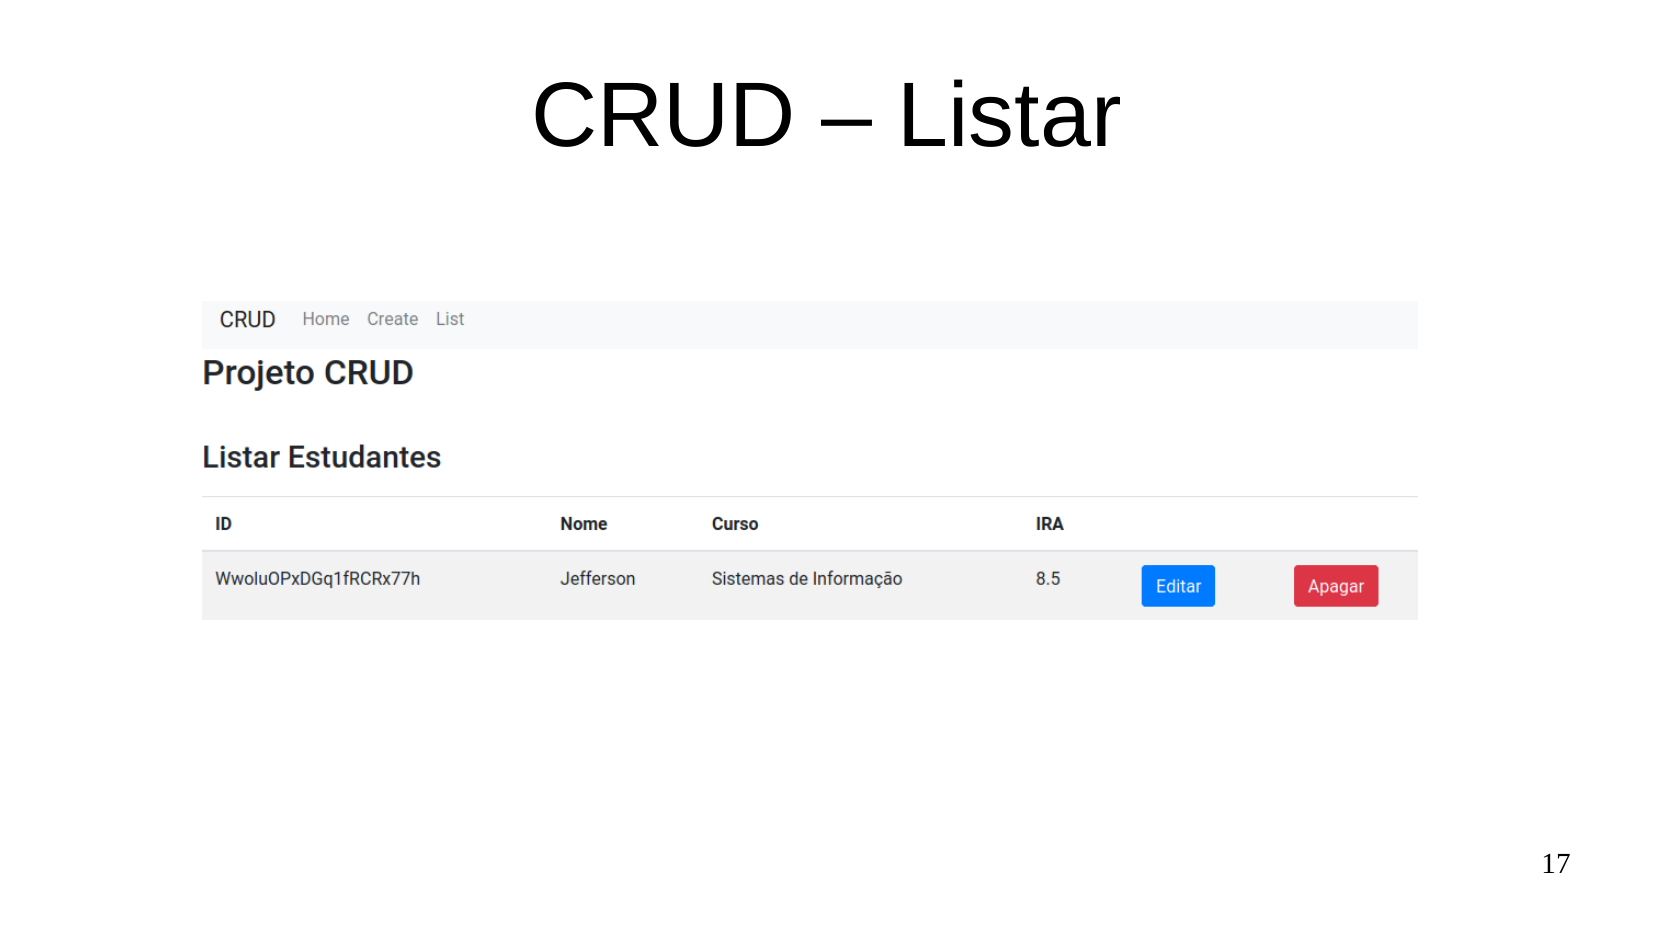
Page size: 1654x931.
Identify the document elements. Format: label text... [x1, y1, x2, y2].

picture [178, 301, 1418, 655]
title CRUD – Listar [82, 37, 1571, 193]
